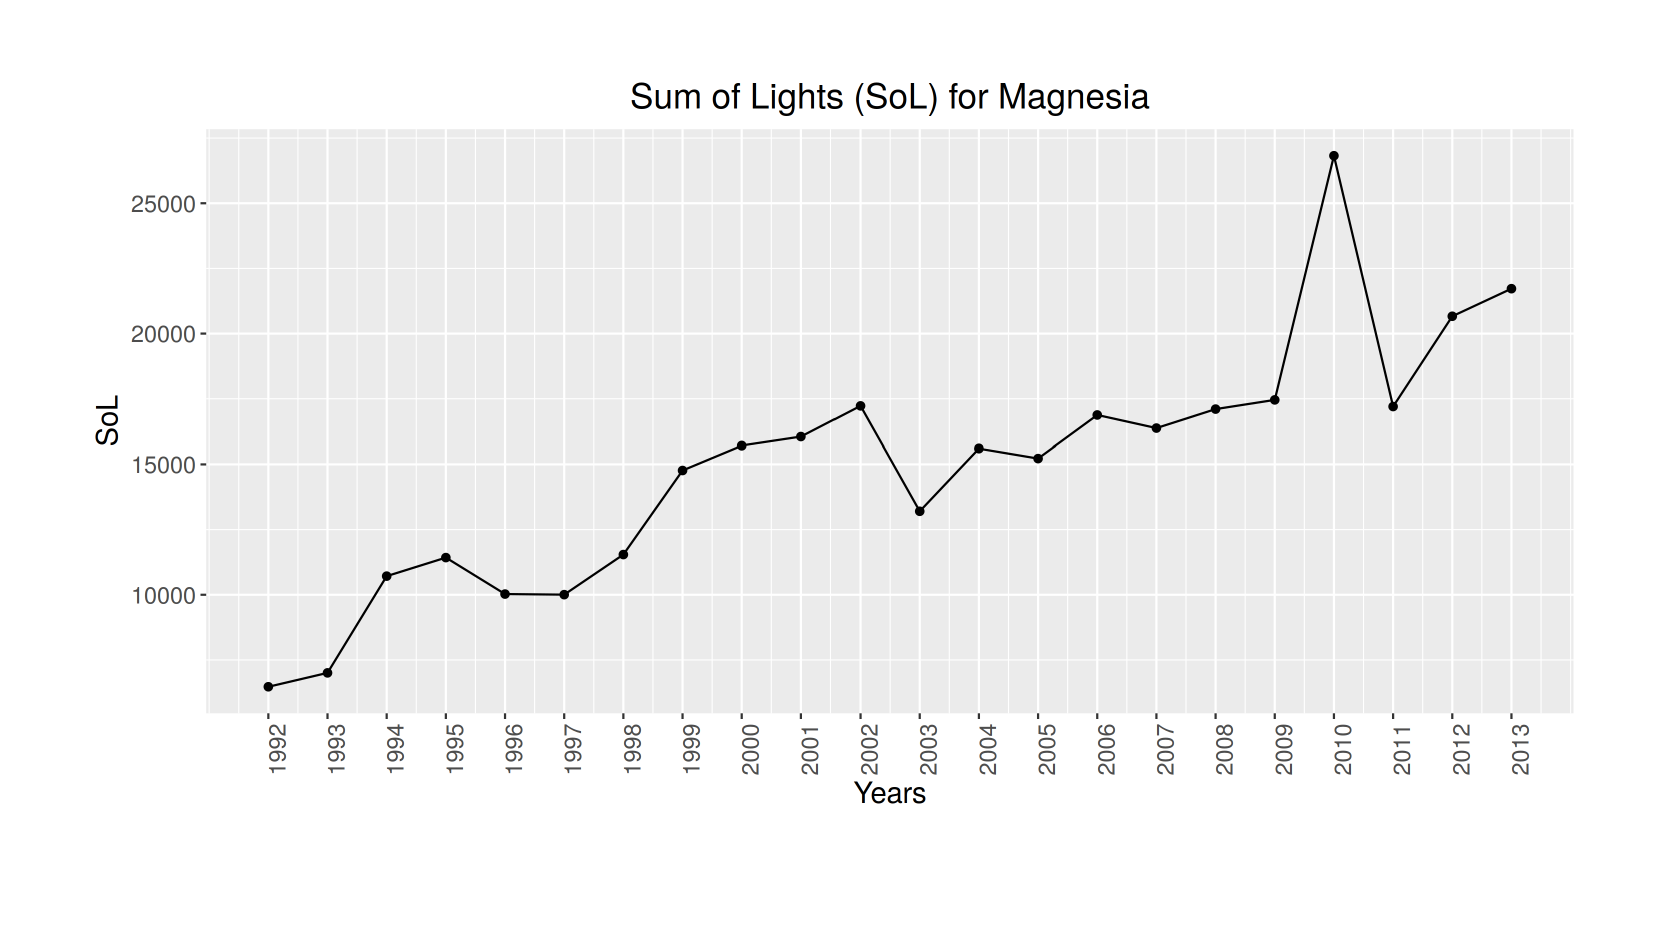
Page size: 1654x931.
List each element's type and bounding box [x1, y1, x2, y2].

picture [84, 71, 1585, 822]
